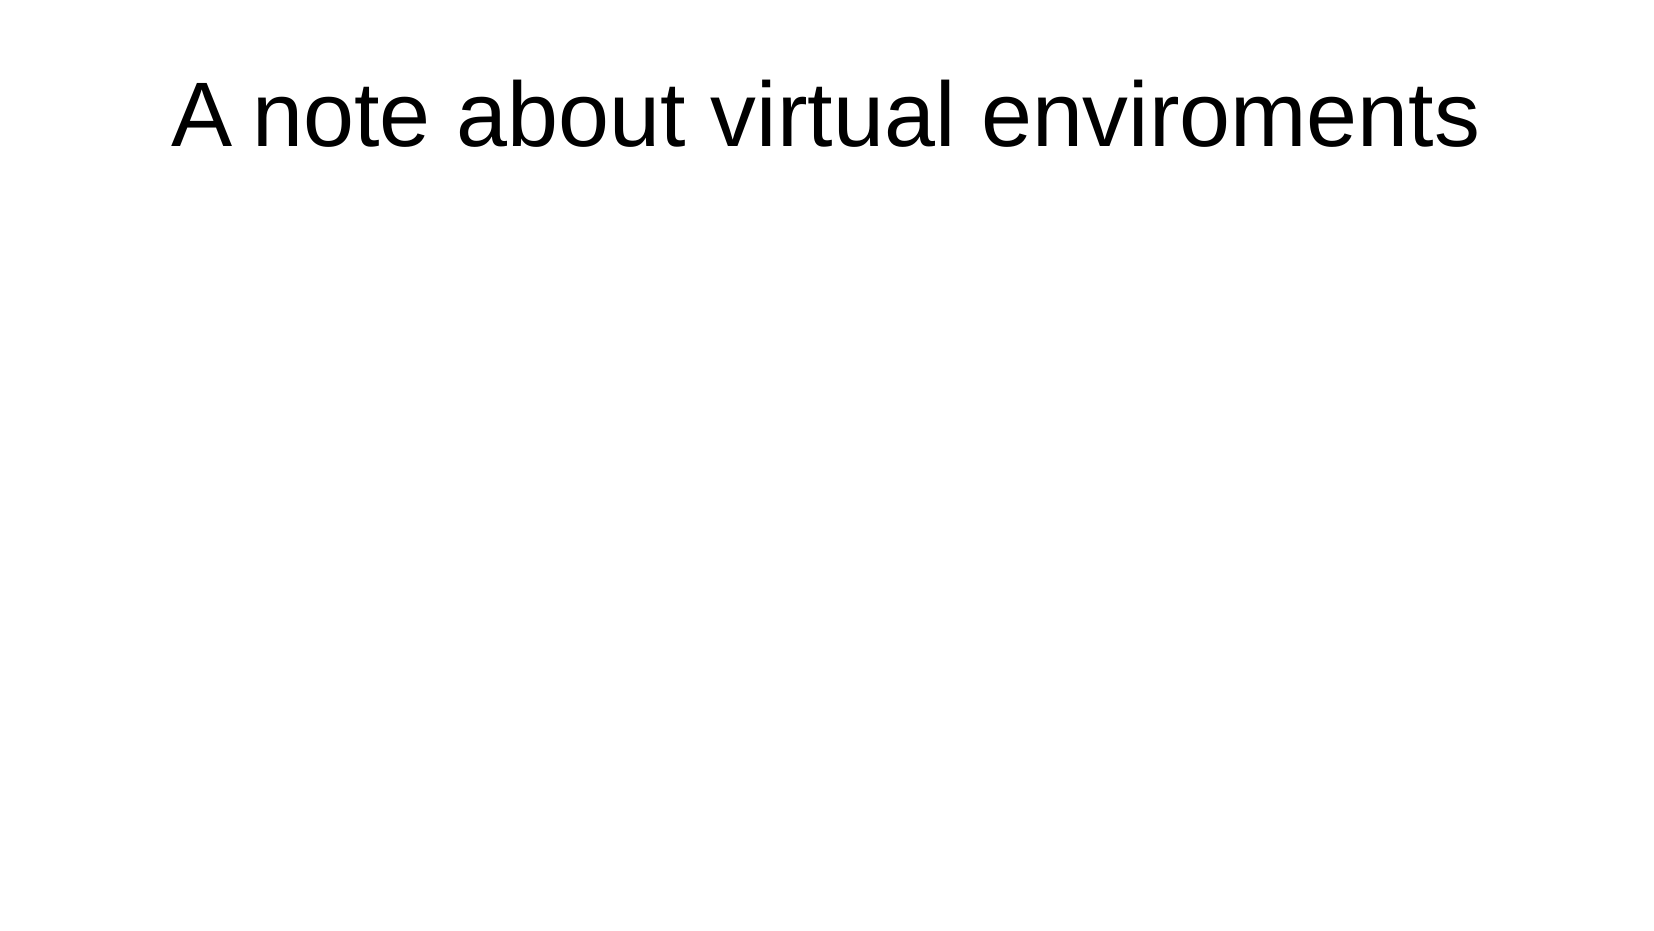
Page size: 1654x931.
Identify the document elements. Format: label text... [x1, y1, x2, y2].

title A note about virtual enviroments [82, 37, 1571, 193]
